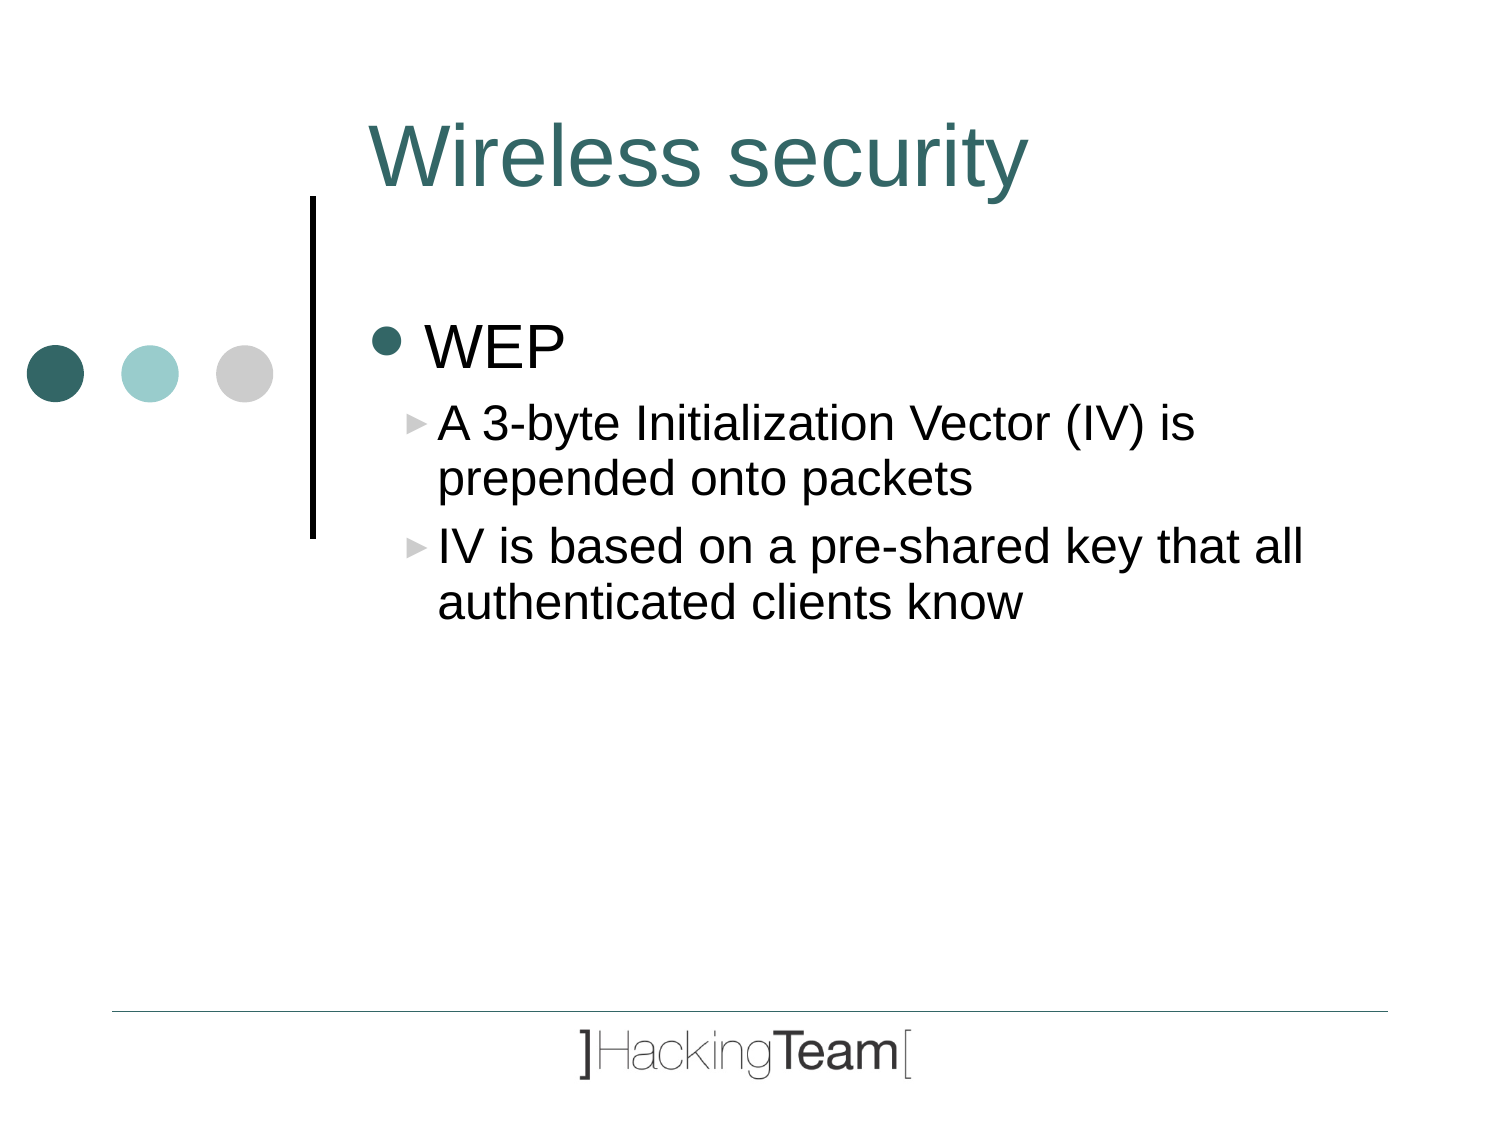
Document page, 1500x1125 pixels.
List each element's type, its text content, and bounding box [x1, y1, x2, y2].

title Wireless security [249, 38, 1401, 275]
list WEP A 3-byte Initialization Vector (IV) is prepended onto packets IV is based on a pre-shared key that all authenticated clients know [249, 312, 1401, 1041]
picture [574, 1041, 916, 1084]
